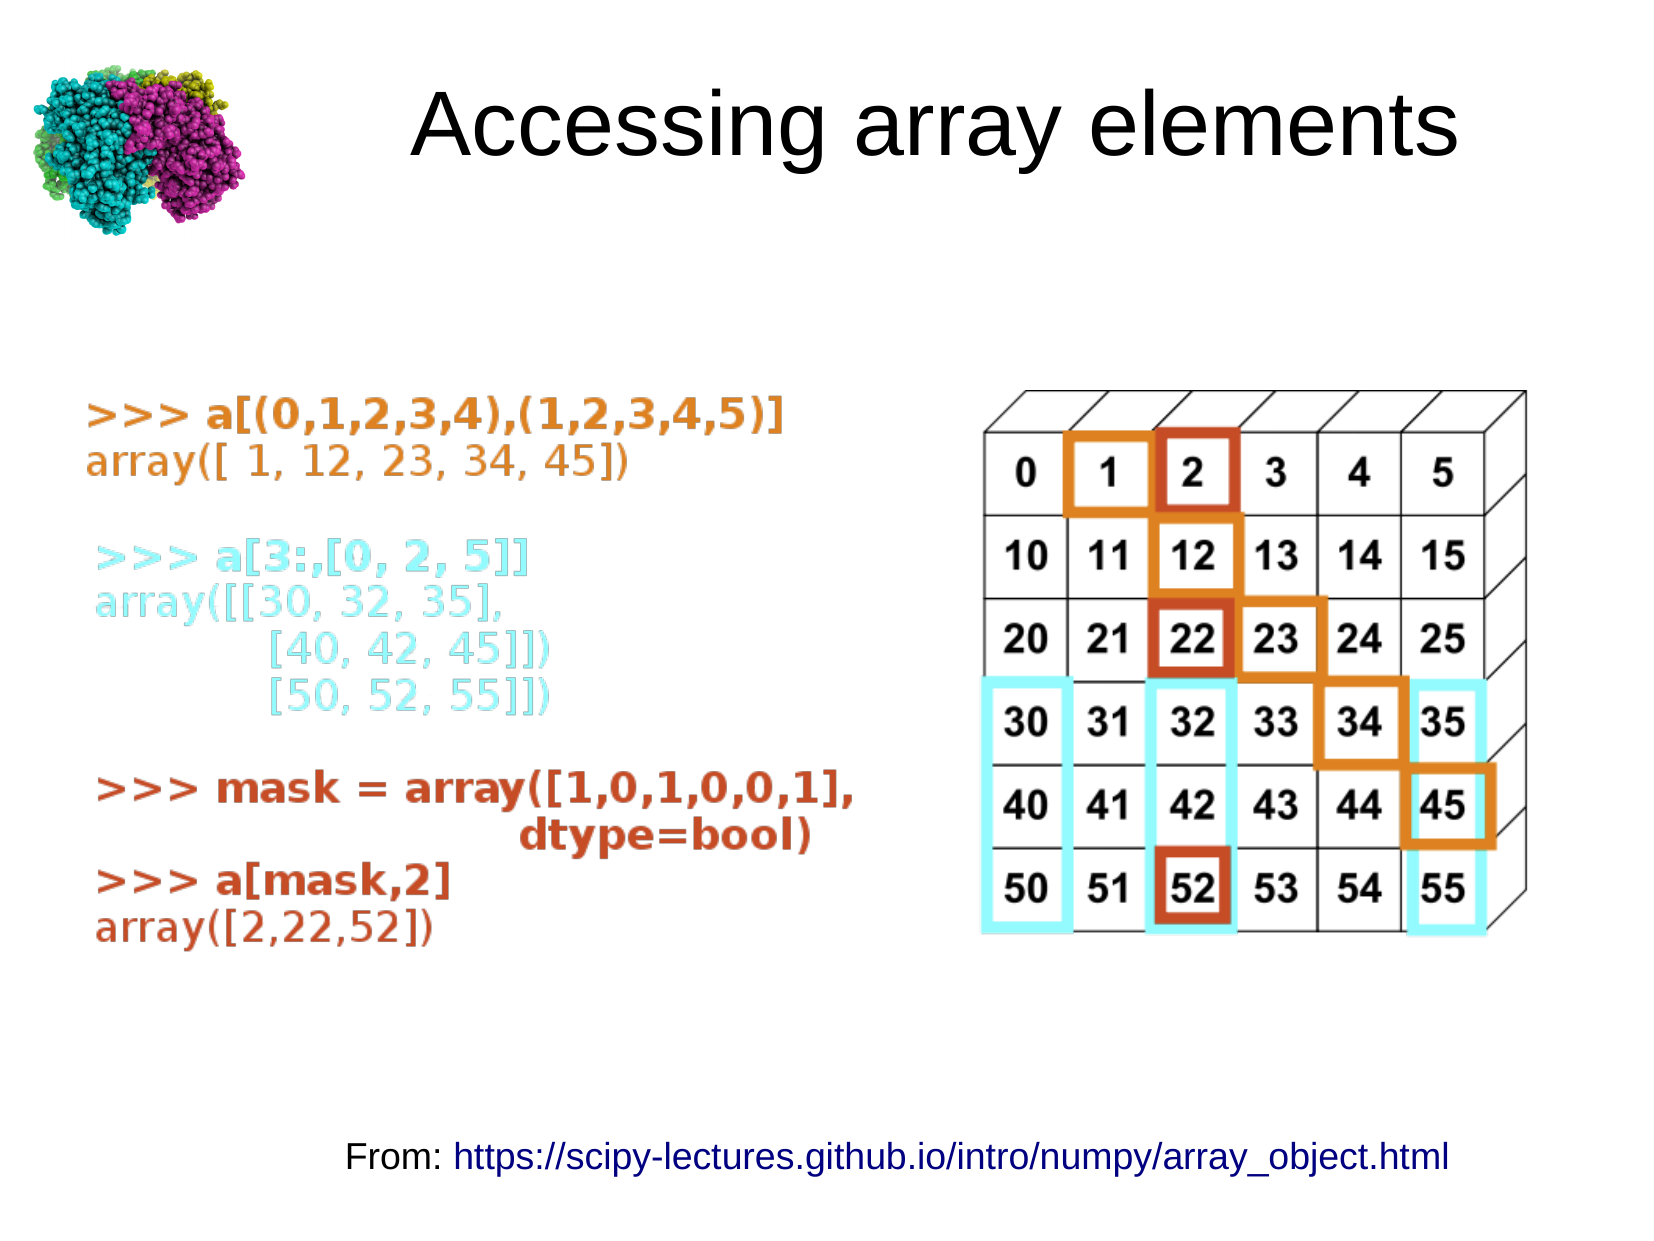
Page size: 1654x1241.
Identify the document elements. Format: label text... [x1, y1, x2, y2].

title Accessing array elements [221, 0, 1651, 248]
picture [86, 390, 1571, 978]
picture [27, 59, 221, 240]
text_box From: https://scipy-lectures.github.io/intro/numpy/array_object.html [330, 1128, 1486, 1186]
